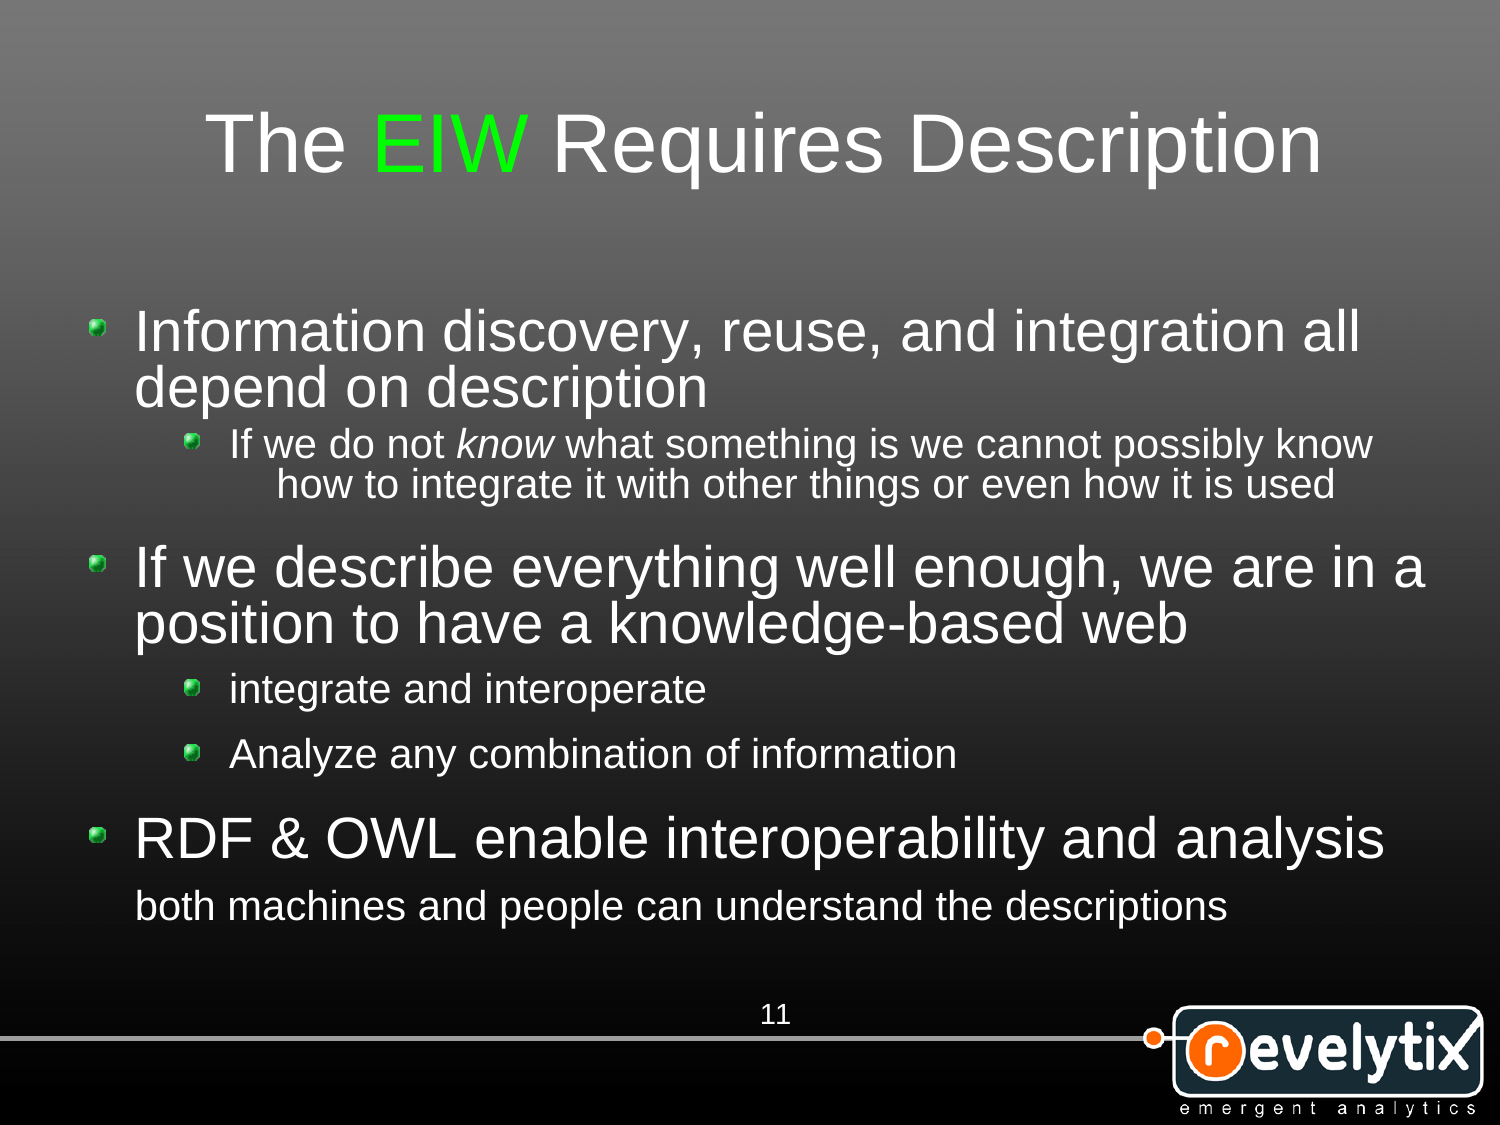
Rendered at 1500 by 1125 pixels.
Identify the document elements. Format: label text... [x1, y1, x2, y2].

title The EIW Requires Description [75, 45, 1426, 224]
list Information discovery, reuse, and integration all depend on description If we do not know what something is we cannot possibly know how to integrate it with other things or even how it is used If we describe everything well enough, we are in a position to have a knowledge-based web integrate and interoperate Analyze any combination of information RDF & OWL enable interoperability and analysis both machines and people can understand the descriptions [74, 224, 1450, 983]
picture [0, 0, 1500, 1125]
